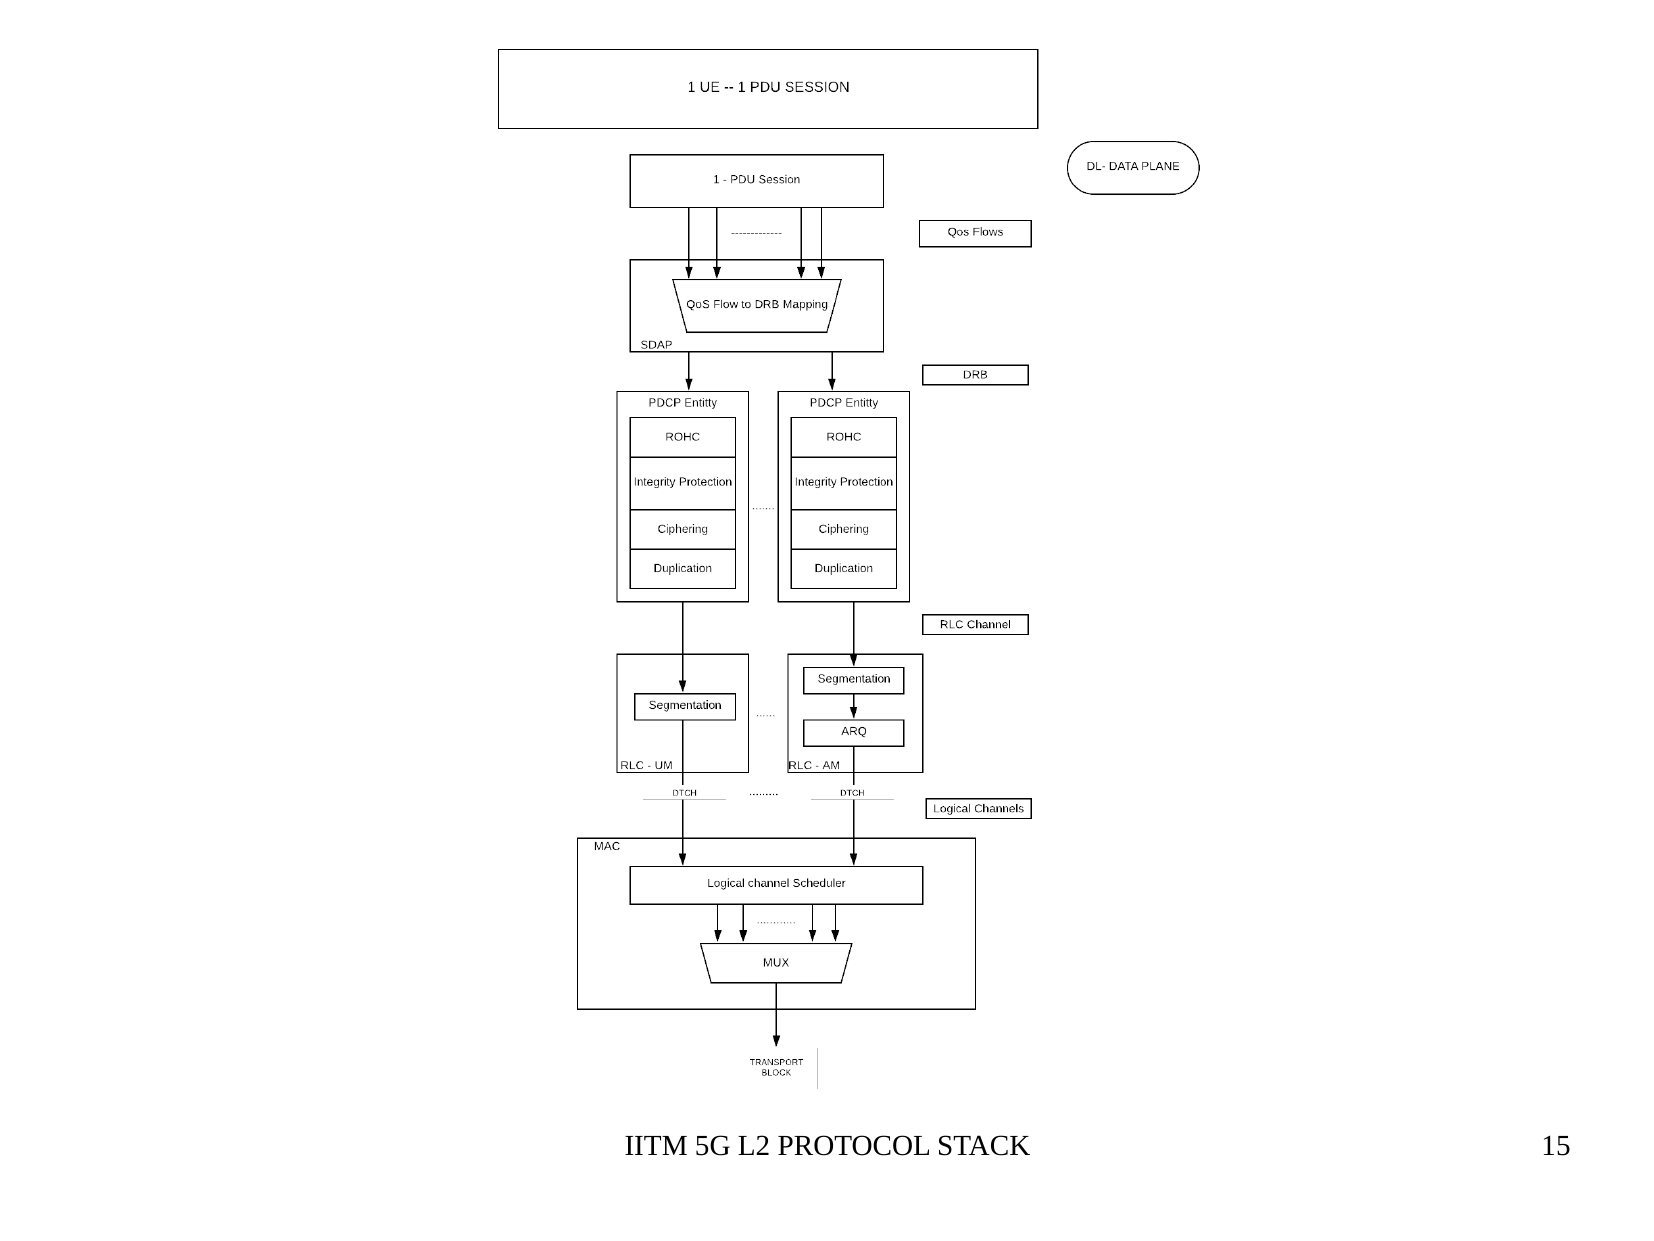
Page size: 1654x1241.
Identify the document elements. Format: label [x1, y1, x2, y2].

picture [472, 23, 1225, 1114]
